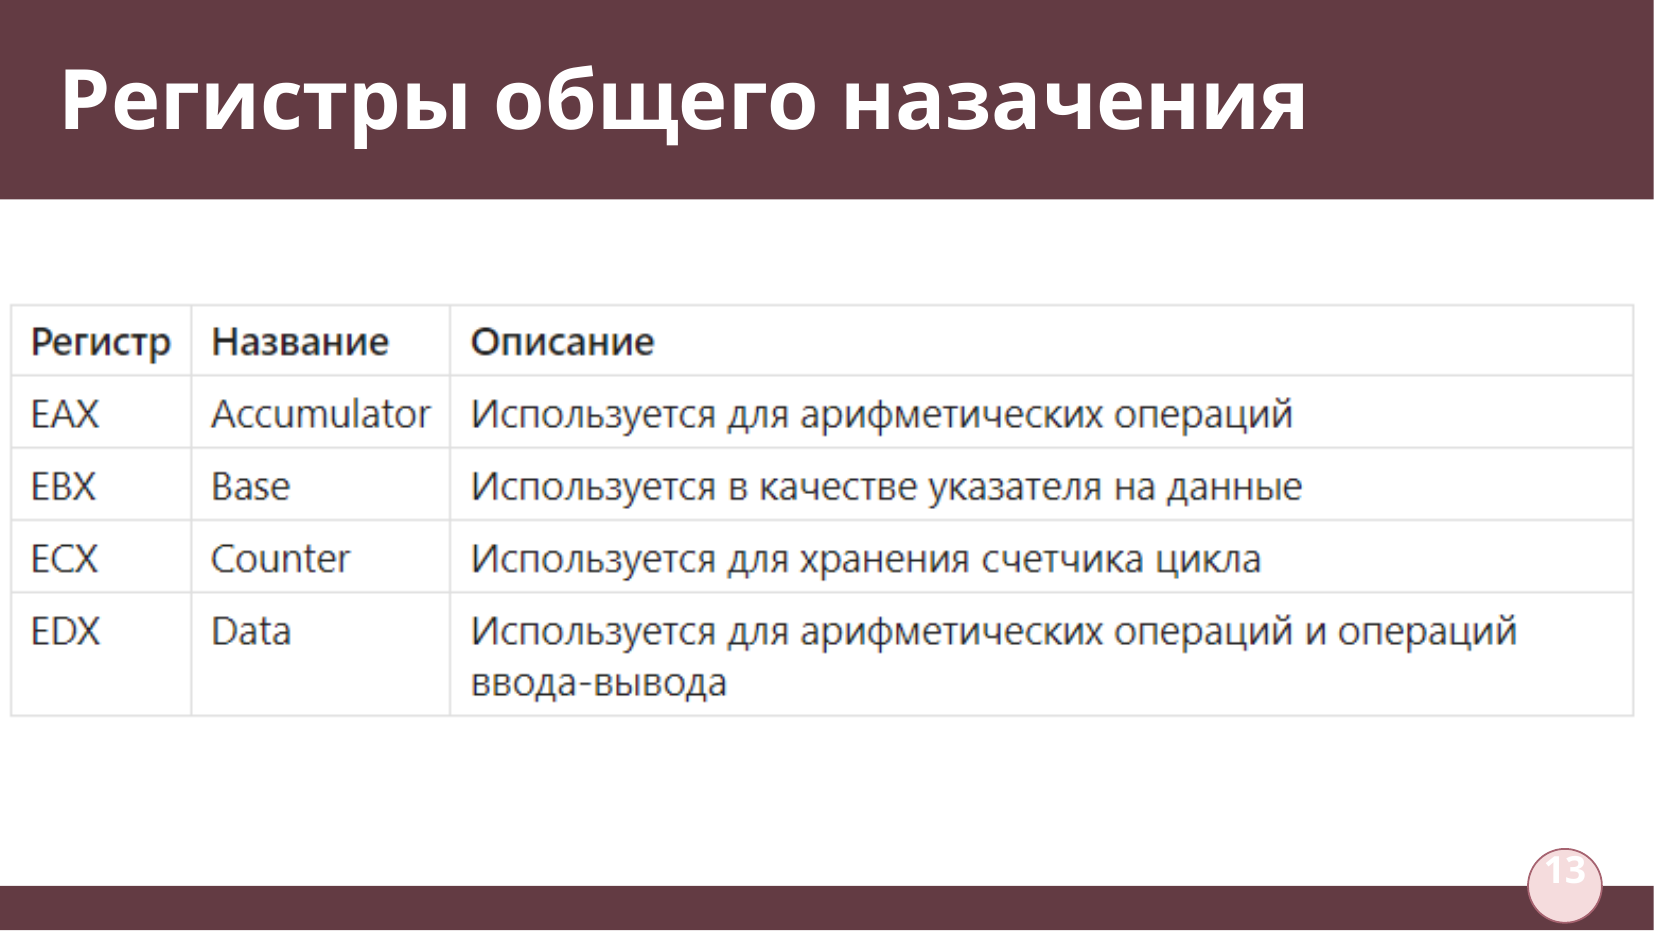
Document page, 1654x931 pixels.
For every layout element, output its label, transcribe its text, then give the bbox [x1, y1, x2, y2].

title Регистры общего назачения [59, 37, 1595, 155]
picture [0, 294, 1654, 745]
